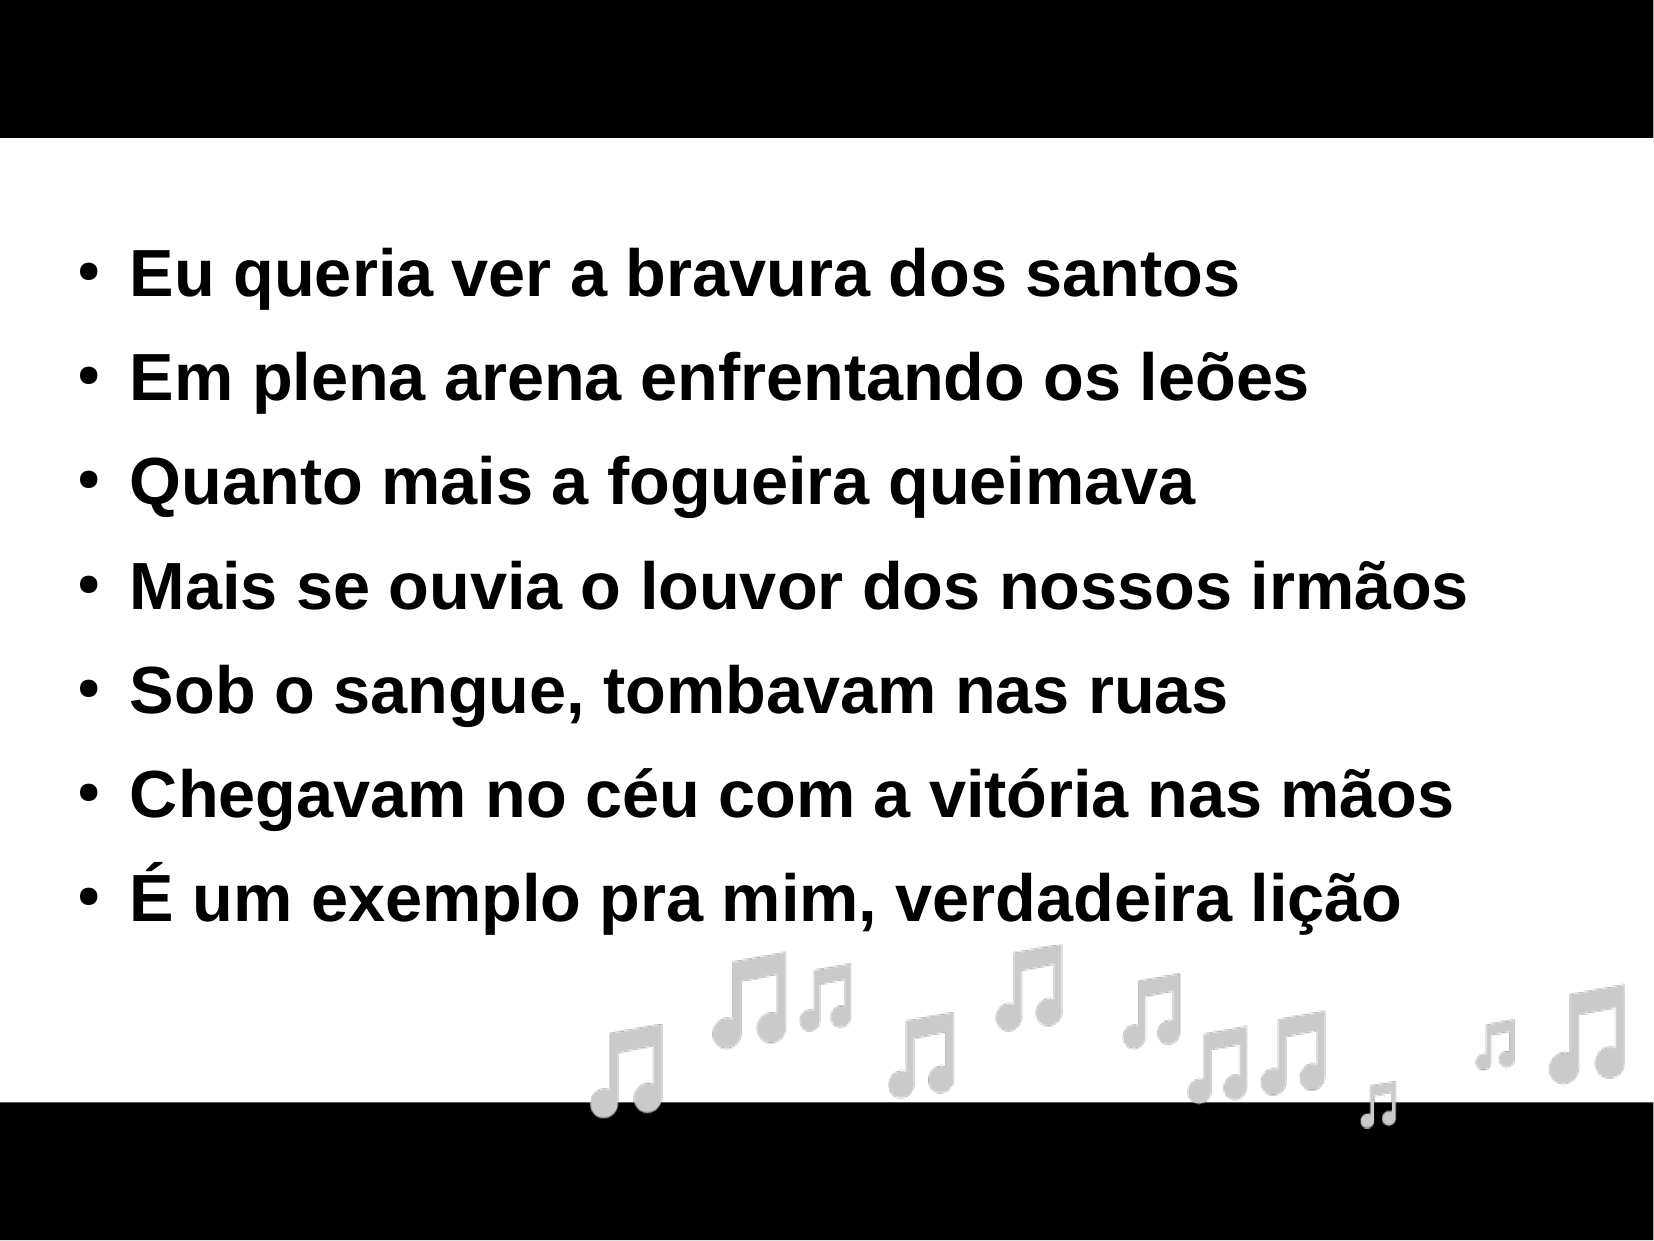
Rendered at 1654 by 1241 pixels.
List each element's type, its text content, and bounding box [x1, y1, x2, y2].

list Eu queria ver a bravura dos santos Em plena arena enfrentando os leões Quanto mais a fogueira queimava Mais se ouvia o louvor dos nossos irmãos Sob o sangue, tombavam nas ruas Chegavam no céu com a vitória nas mãos É um exemplo pra mim, verdadeira lição [59, 236, 1595, 1024]
